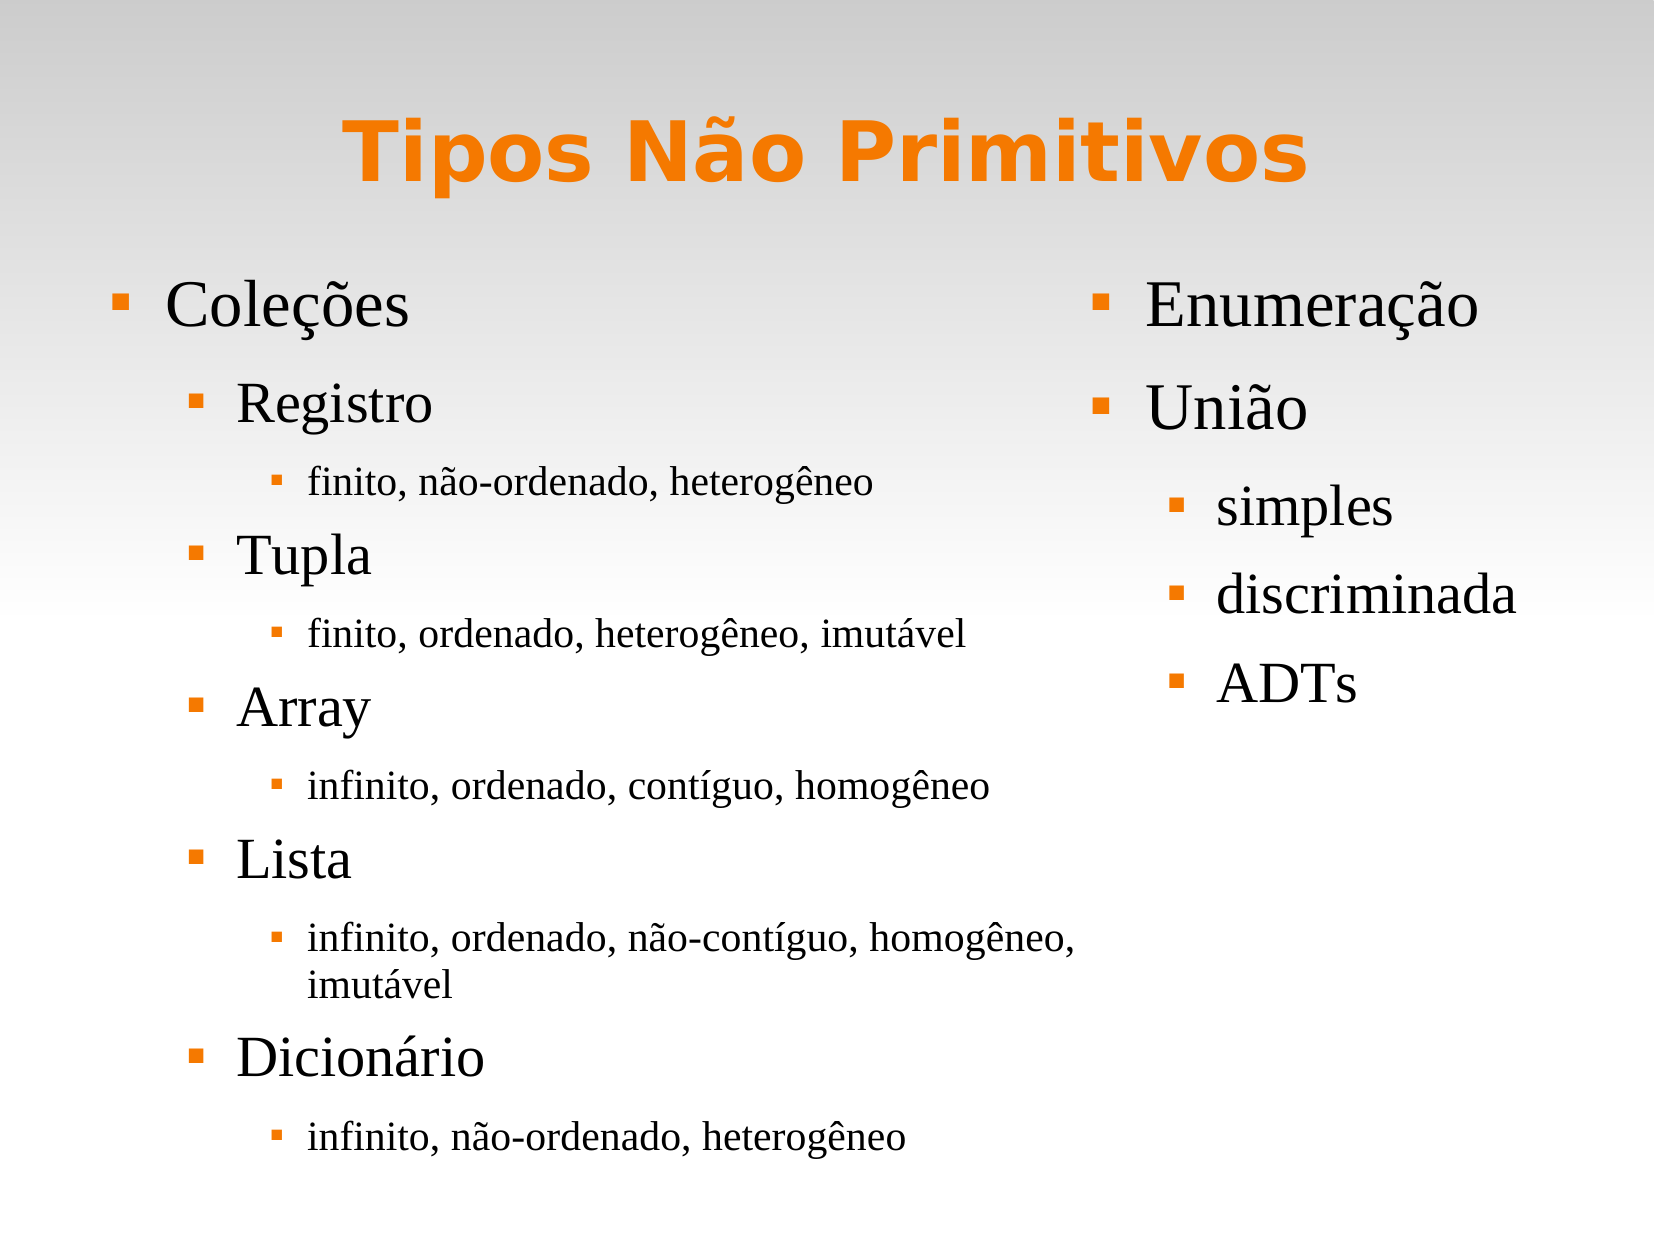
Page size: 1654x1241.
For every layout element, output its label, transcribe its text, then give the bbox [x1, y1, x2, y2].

list Enumeração União simples discriminada ADTs [1074, 266, 1608, 1120]
list Coleções Registro finito, não-ordenado, heterogêneo Tupla finito, ordenado, heterogêneo, imutável Array infinito, ordenado, contíguo, homogêneo Lista infinito, ordenado, não-contíguo, homogêneo, imutável Dicionário infinito, não-ordenado, heterogêneo [94, 266, 1115, 1241]
title Tipos Não Primitivos [82, 49, 1571, 257]
